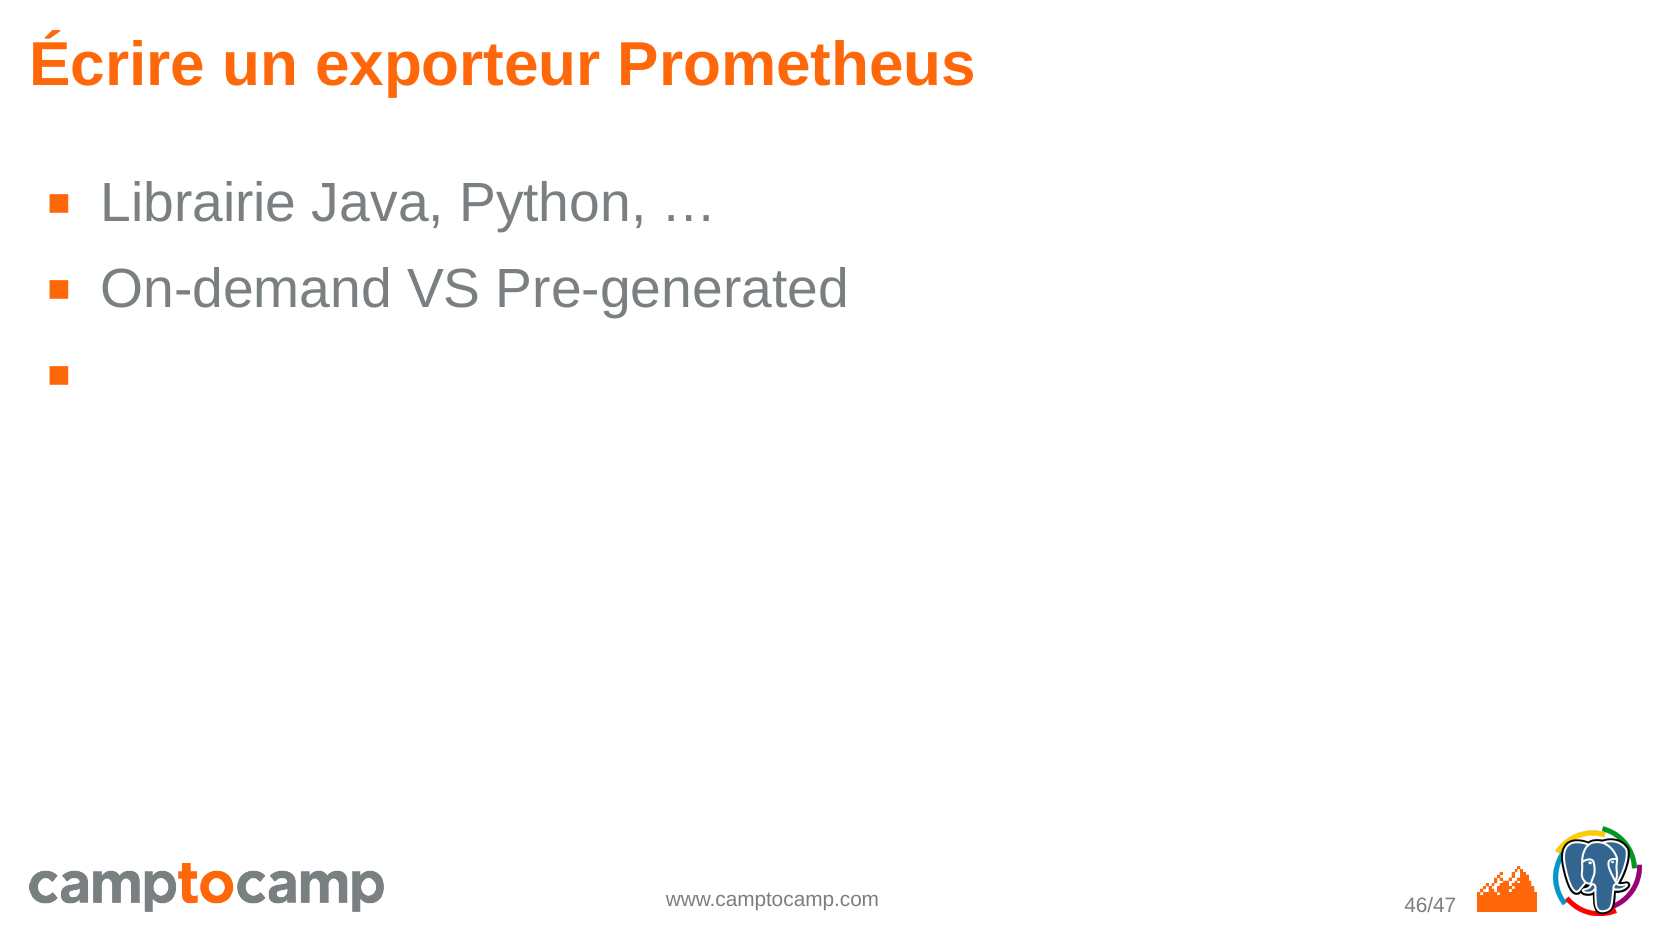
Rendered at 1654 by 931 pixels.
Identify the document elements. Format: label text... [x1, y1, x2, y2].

title Écrire un exporteur Prometheus [29, 29, 1625, 156]
picture [1477, 866, 1537, 912]
list Librairie Java, Python, … On-demand VS Pre-generated [29, 171, 1625, 827]
picture [1553, 826, 1642, 916]
picture [29, 863, 384, 912]
